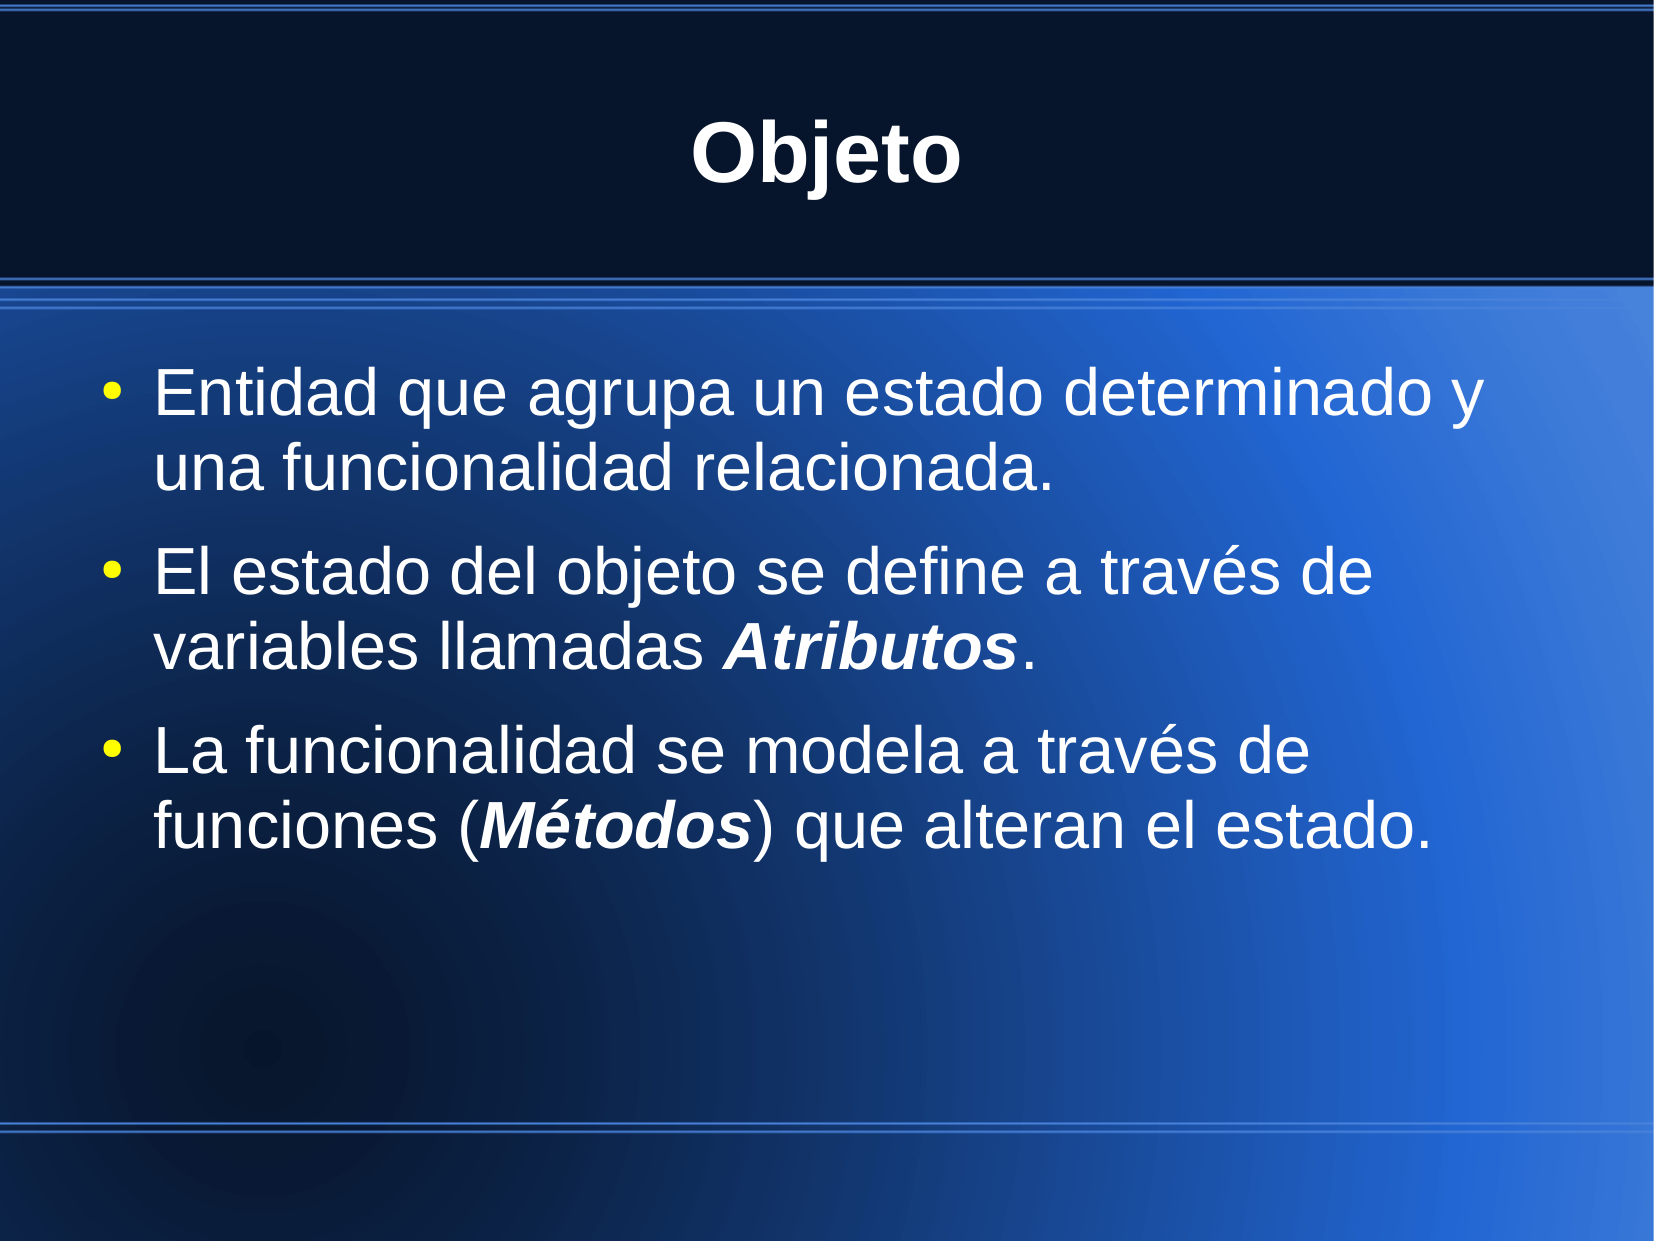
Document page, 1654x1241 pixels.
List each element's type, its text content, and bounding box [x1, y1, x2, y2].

list Entidad que agrupa un estado determinado y una funcionalidad relacionada. El estado del objeto se define a través de variables llamadas Atributos. La funcionalidad se modela a través de funciones (Métodos) que alteran el estado. [82, 355, 1571, 1075]
title Objeto [82, 49, 1571, 257]
picture [0, 0, 1654, 1241]
